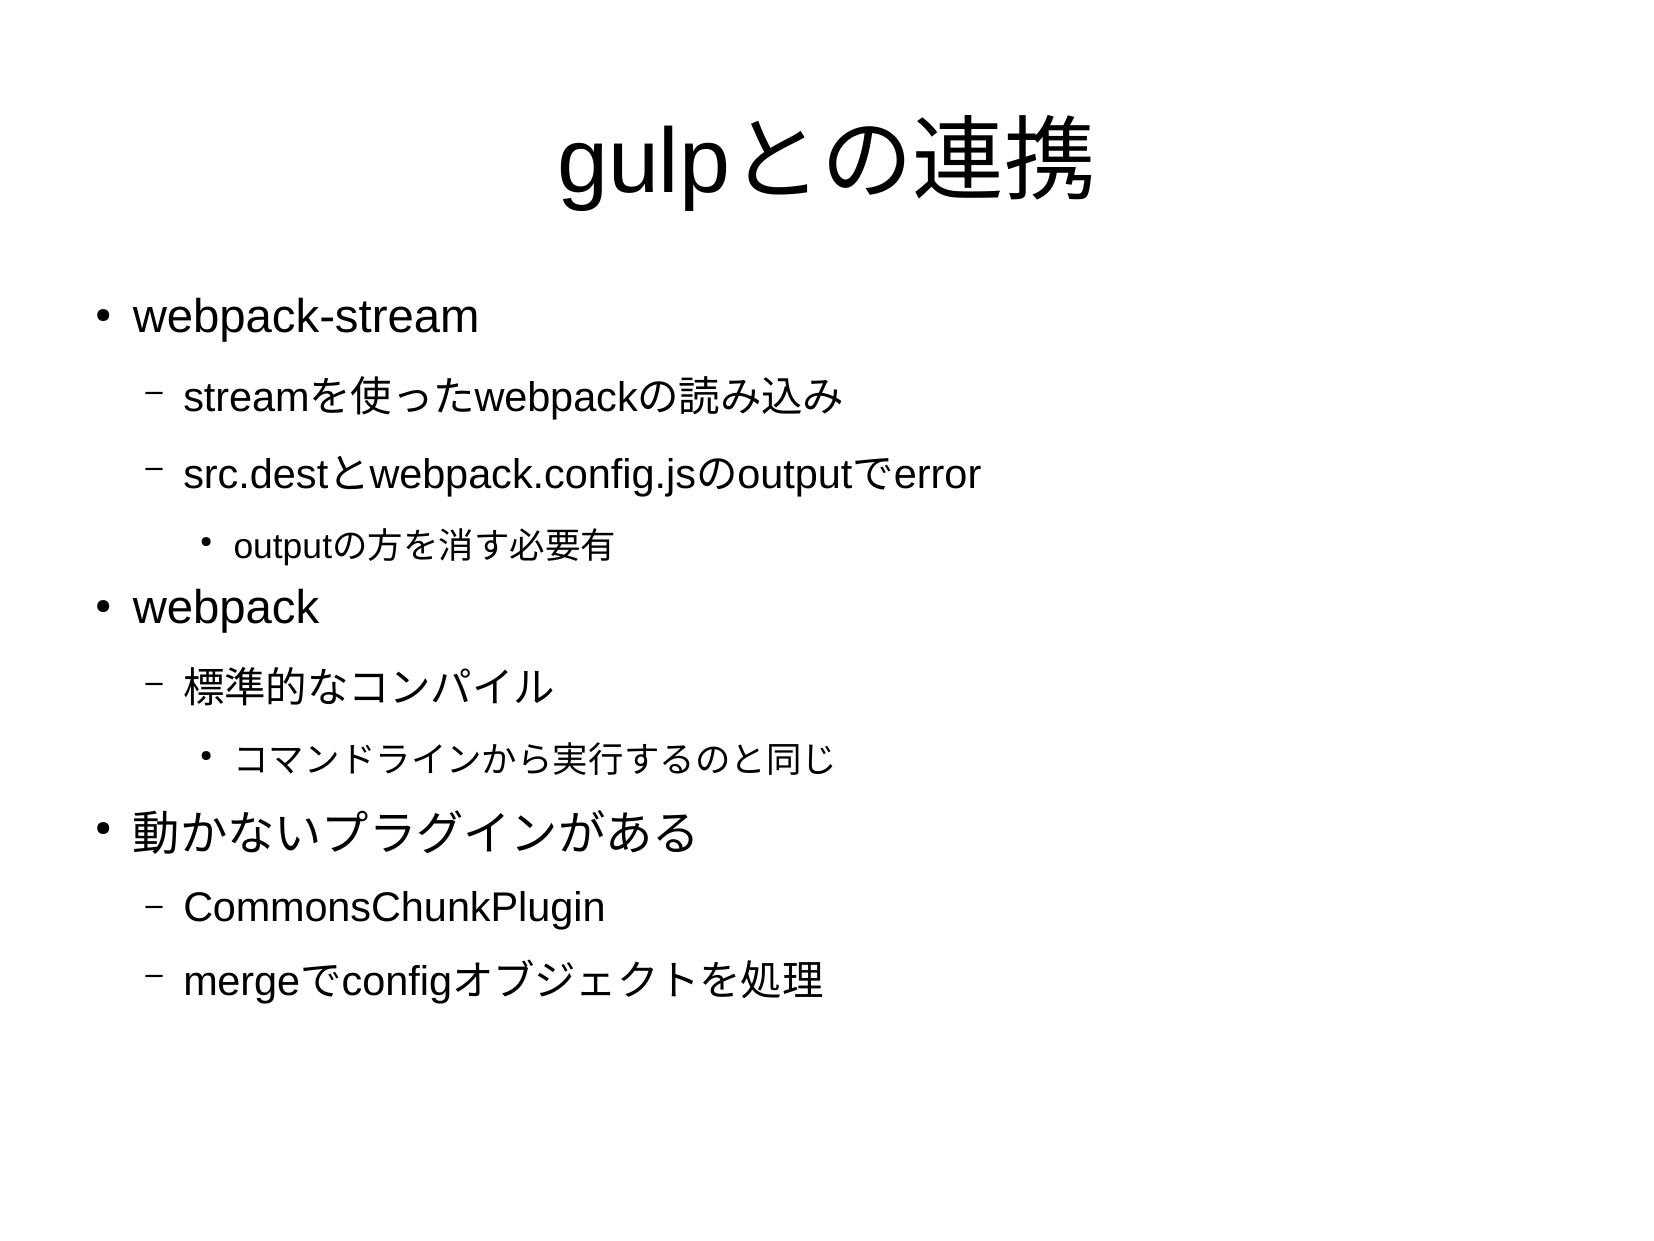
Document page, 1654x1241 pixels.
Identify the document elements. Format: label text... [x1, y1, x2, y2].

title gulpとの連携 [82, 49, 1571, 257]
list webpack-stream streamを使ったwebpackの読み込み src.destとwebpack.config.jsのoutputでerror outputの方を消す必要有 webpack 標準的なコンパイル コマンドラインから実行するのと同じ 動かないプラグインがある CommonsChunkPlugin mergeでconfigオブジェクトを処理 [82, 290, 1571, 1010]
